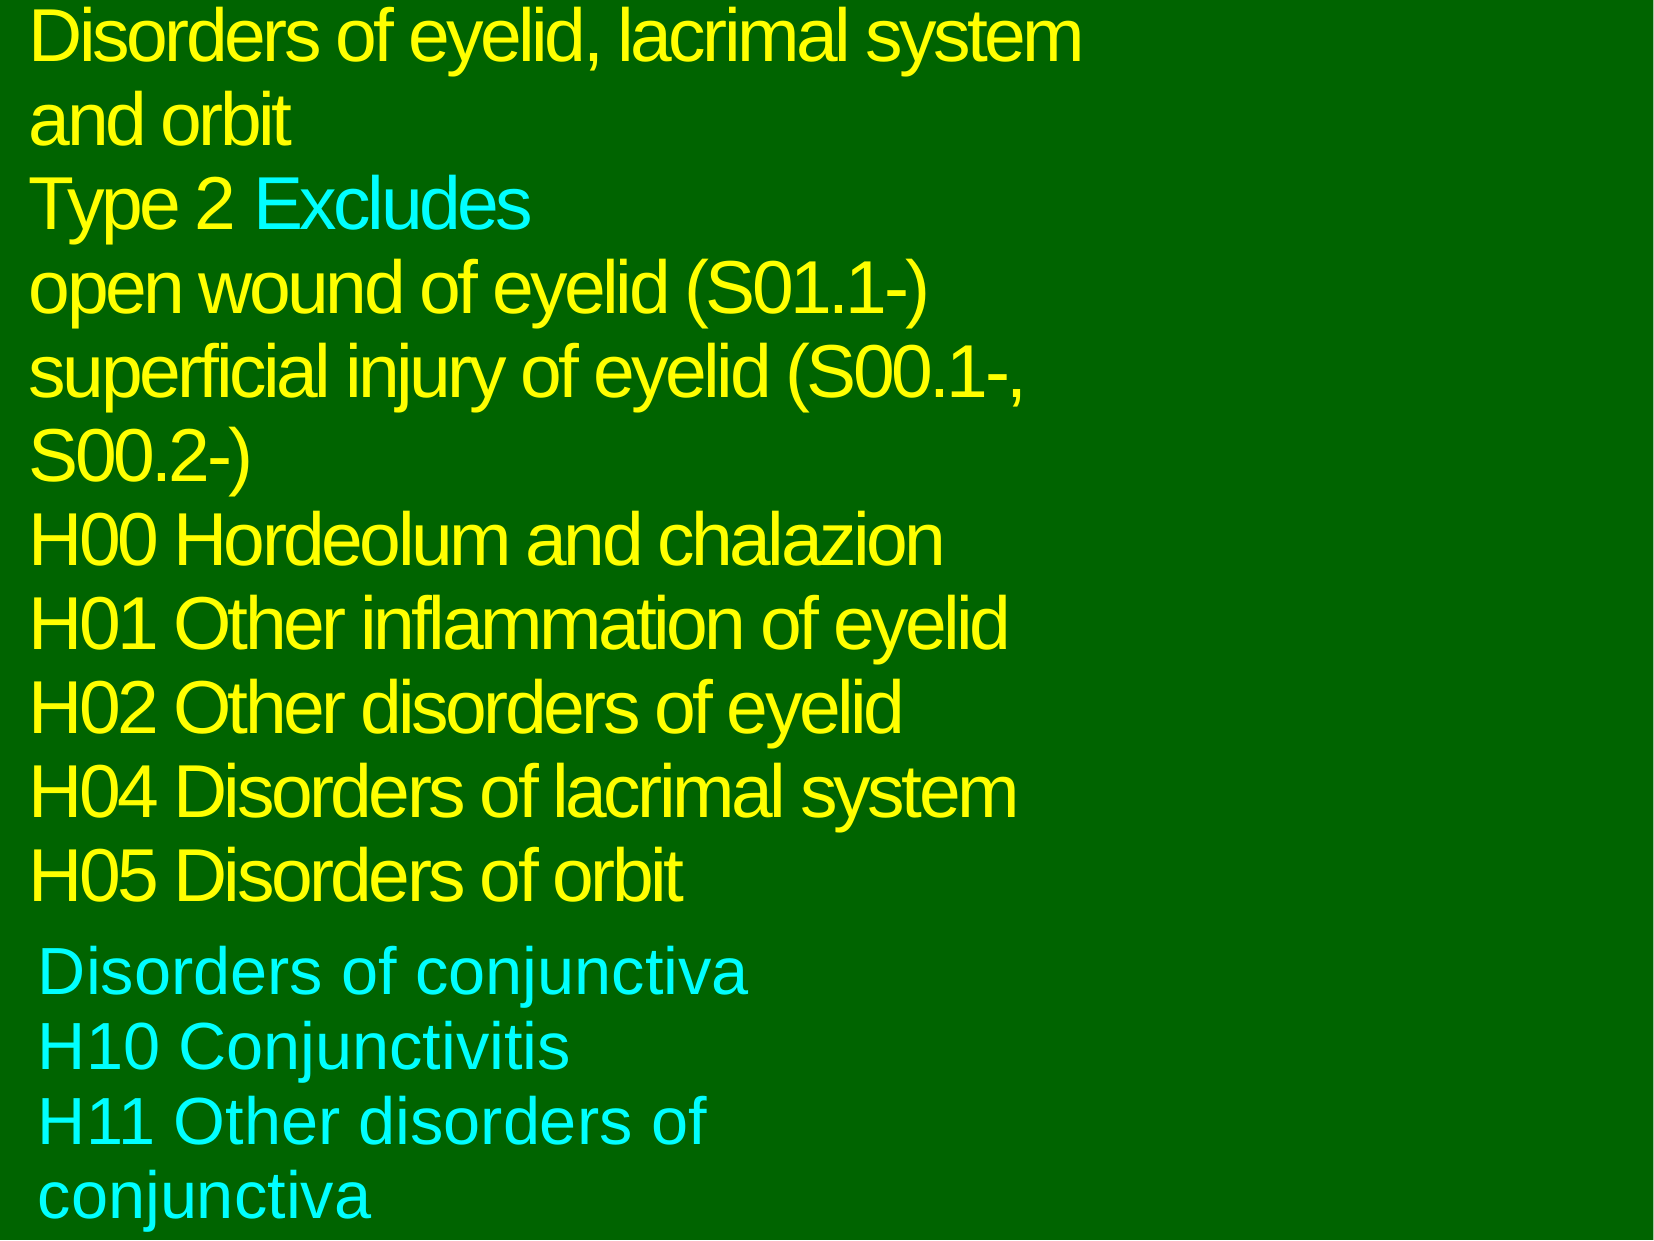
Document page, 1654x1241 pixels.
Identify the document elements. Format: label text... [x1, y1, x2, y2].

text_box Disorders of conjunctiva H10 Conjunctivitis H11 Other disorders of conjunctiva [23, 926, 987, 1241]
text_box Disorders of eyelid, lacrimal system and orbit Type 2 Excludes open wound of eyelid (S01.1-) superficial injury of eyelid (S00.1-, S00.2-) H00 Hordeolum and chalazion H01 Other inflammation of eyelid H02 Other disorders of eyelid H04 Disorders of lacrimal system H05 Disorders of orbit [14, 0, 1152, 925]
